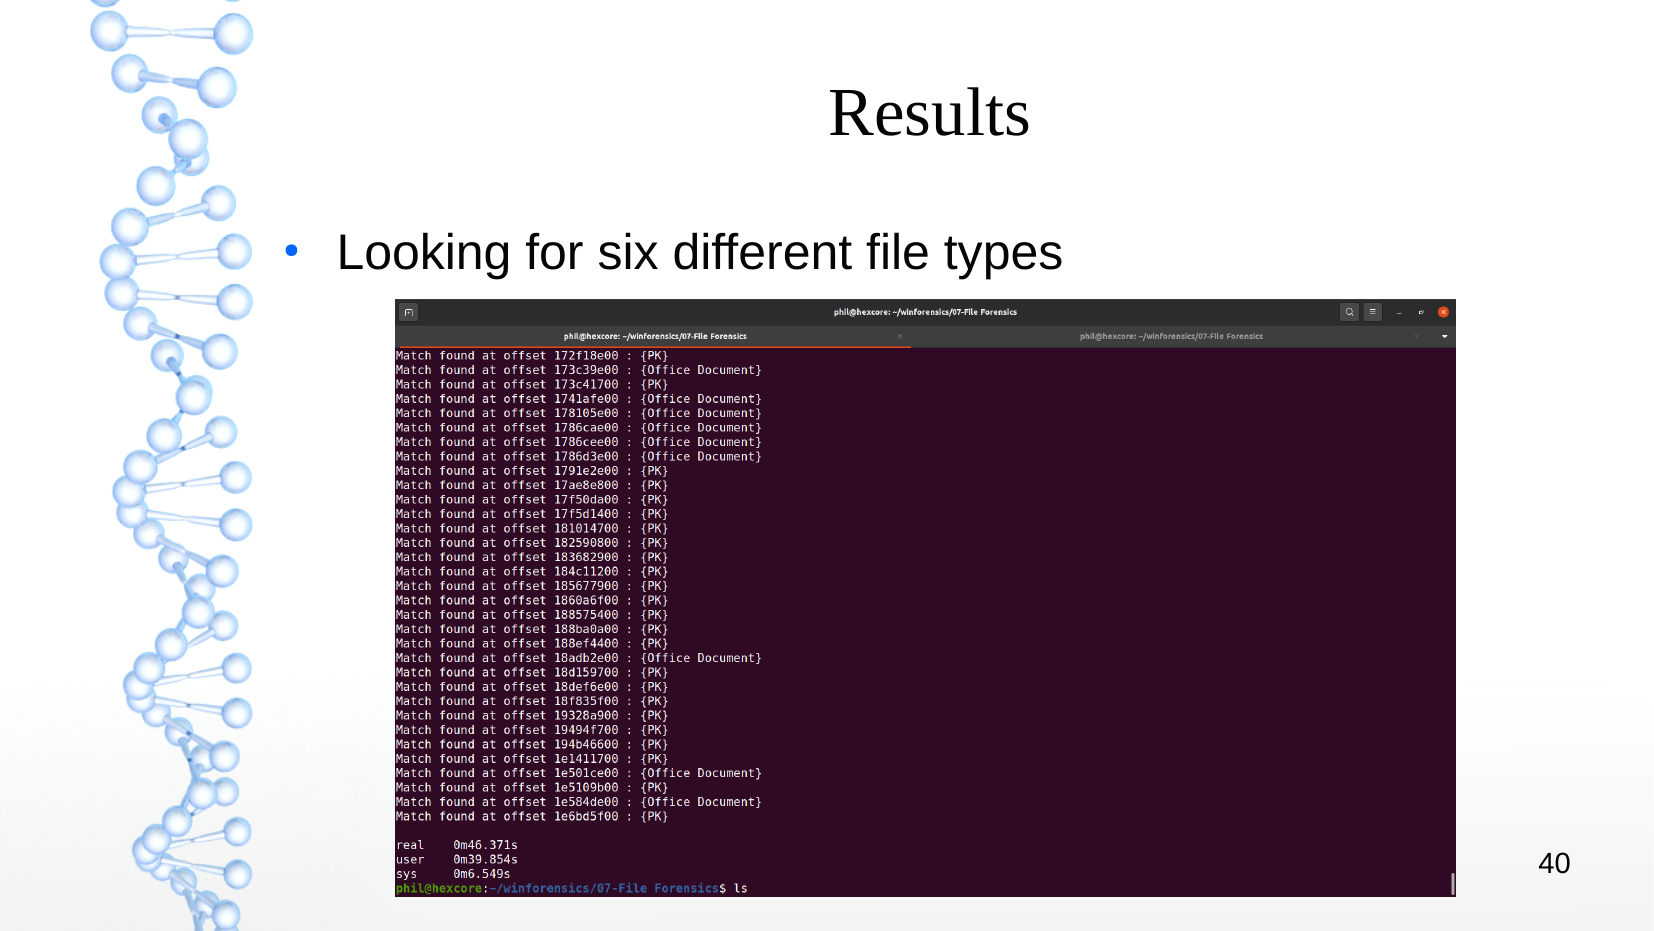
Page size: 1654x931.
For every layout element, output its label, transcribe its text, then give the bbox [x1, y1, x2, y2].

title Results [265, 35, 1595, 189]
picture [0, 0, 1654, 931]
list Looking for six different file types [265, 224, 1595, 764]
